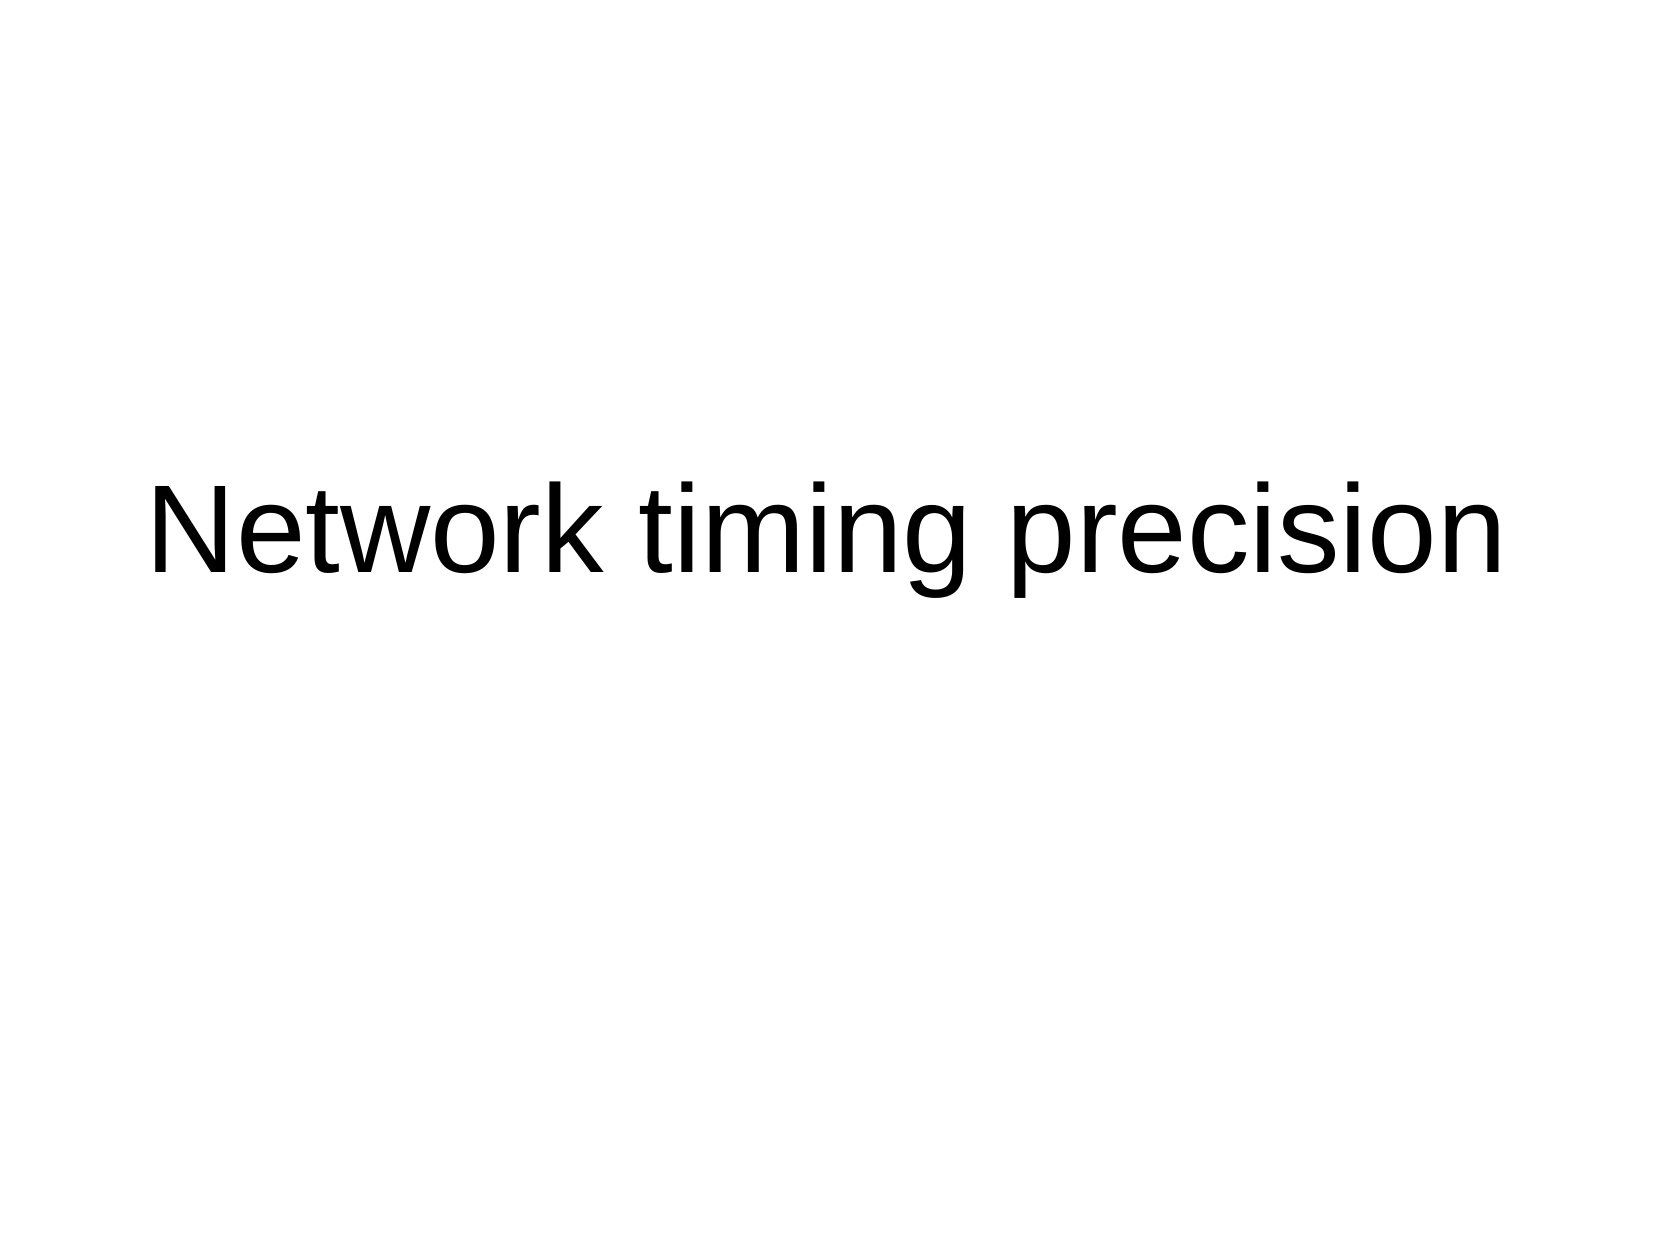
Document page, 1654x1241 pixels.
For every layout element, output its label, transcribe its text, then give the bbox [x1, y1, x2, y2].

subtitle Network timing precision [82, 49, 1571, 1010]
